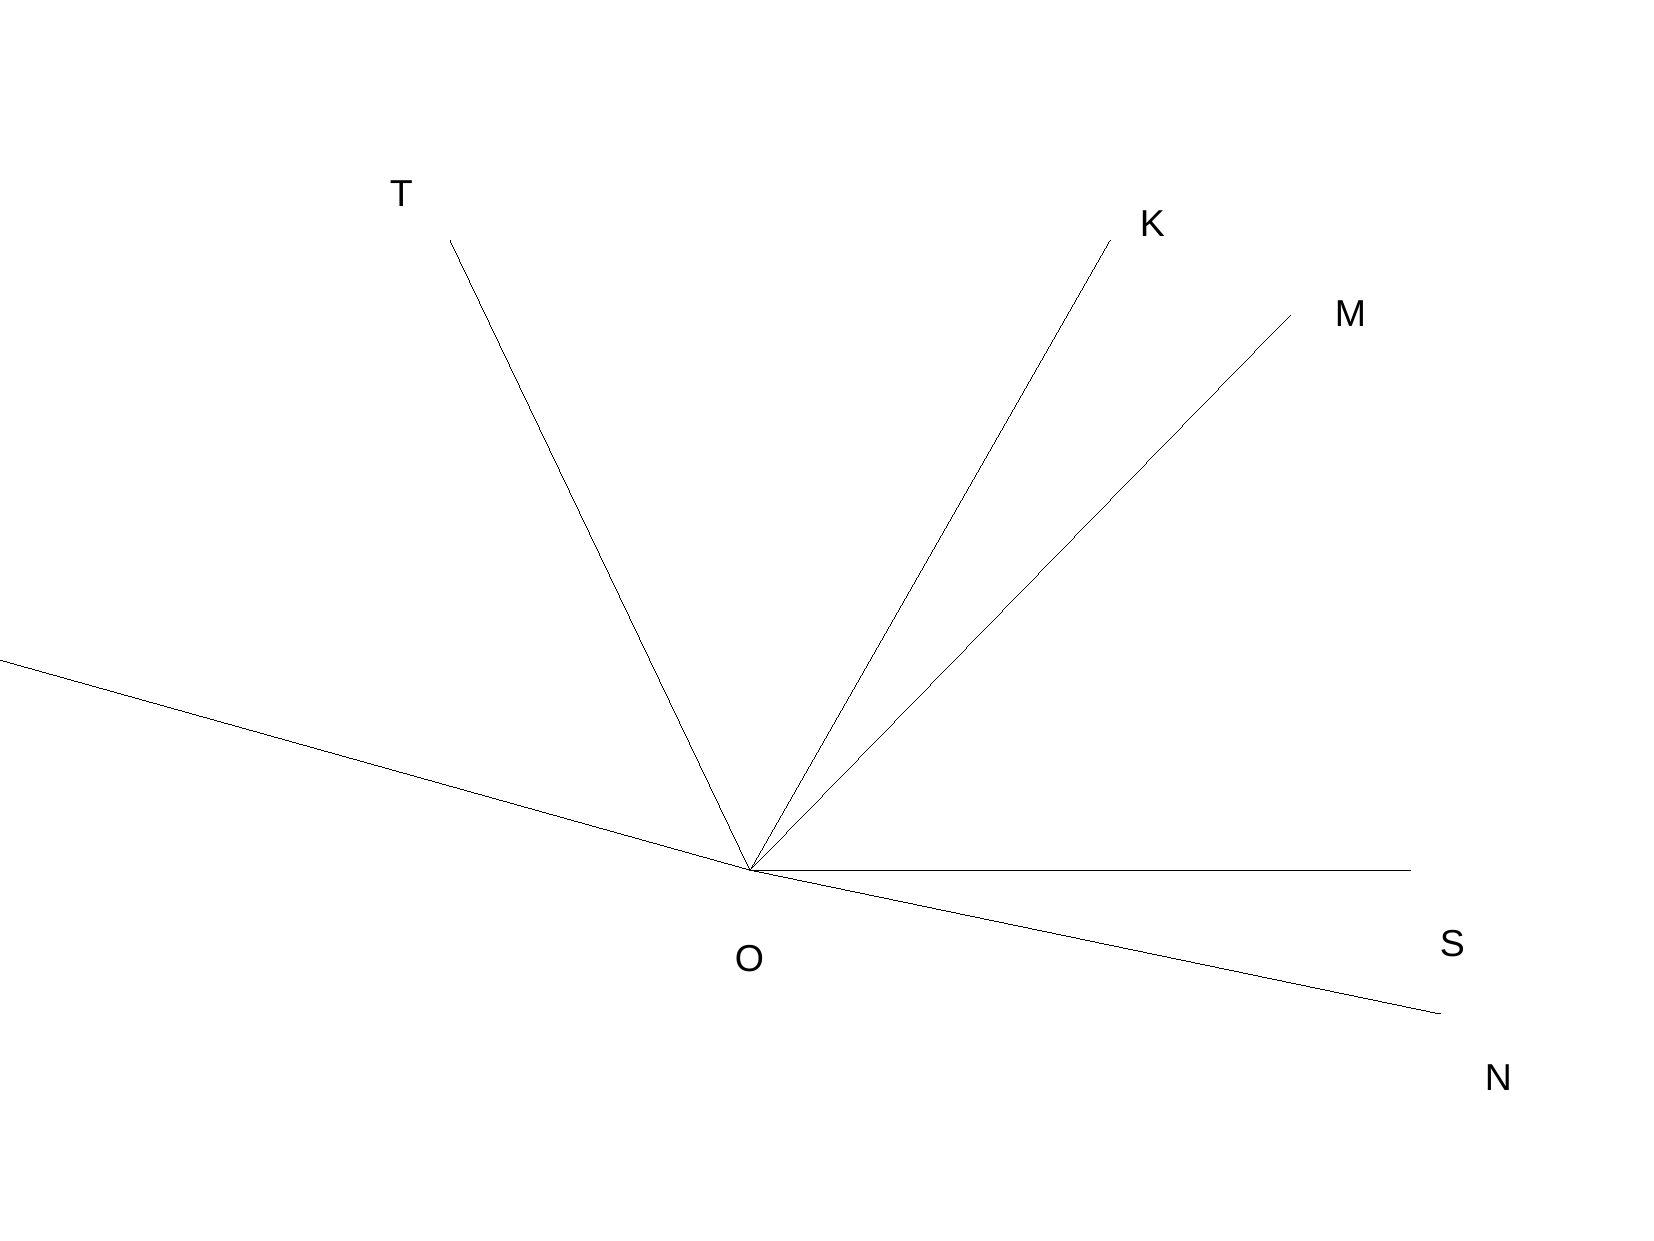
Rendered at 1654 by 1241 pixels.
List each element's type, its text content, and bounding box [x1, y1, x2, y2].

text_box S [1425, 915, 1480, 1014]
text_box N [1470, 1049, 1527, 1149]
text_box M [1320, 284, 1381, 384]
text_box O [720, 930, 779, 1029]
text_box T [375, 165, 428, 264]
text_box K [1125, 195, 1180, 294]
